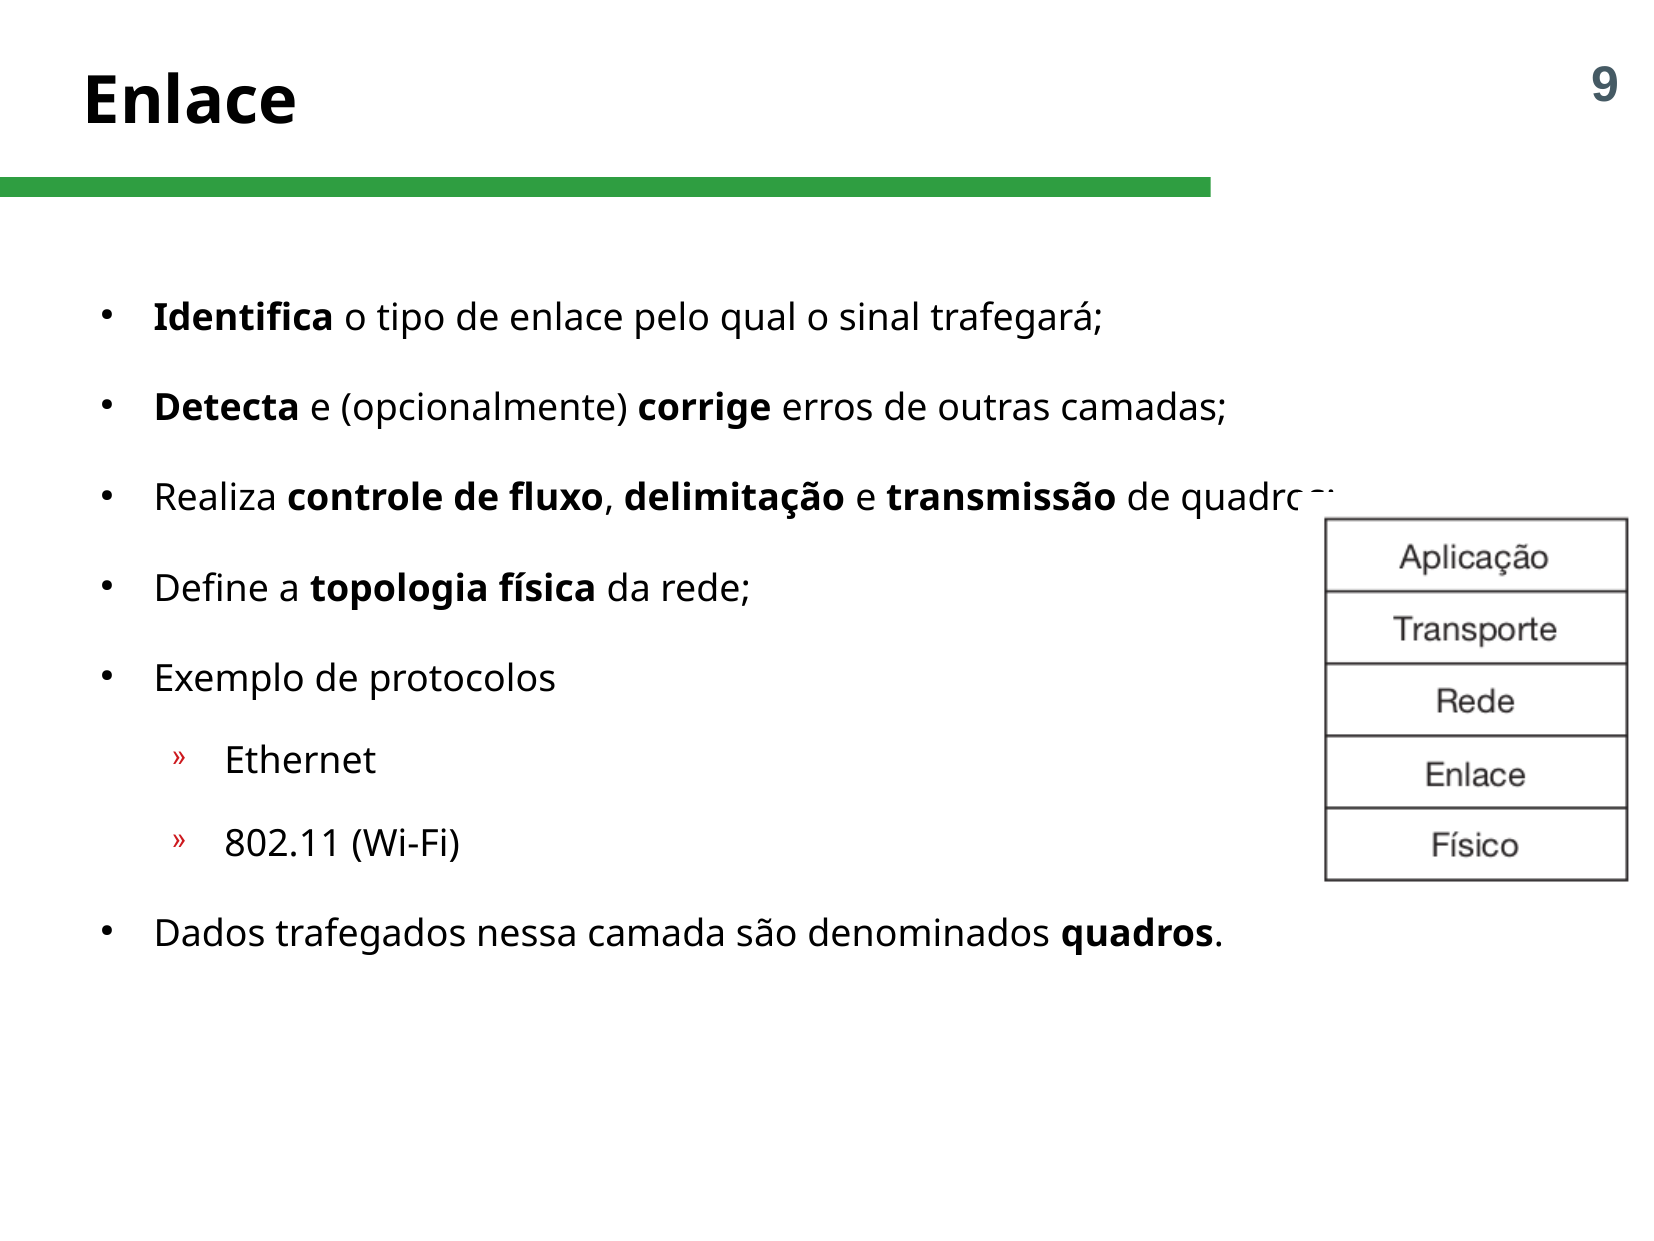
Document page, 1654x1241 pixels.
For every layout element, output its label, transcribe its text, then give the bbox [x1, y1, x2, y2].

picture [1298, 492, 1654, 910]
list Identifica o tipo de enlace pelo qual o sinal trafegará; Detecta e (opcionalmente) corrige erros de outras camadas; Realiza controle de fluxo, delimitação e transmissão de quadros; Define a topologia física da rede; Exemplo de protocolos Ethernet 802.11 (Wi-Fi) Dados trafegados nessa camada são denominados quadros. [82, 290, 1571, 1216]
title Enlace [82, 0, 1152, 202]
